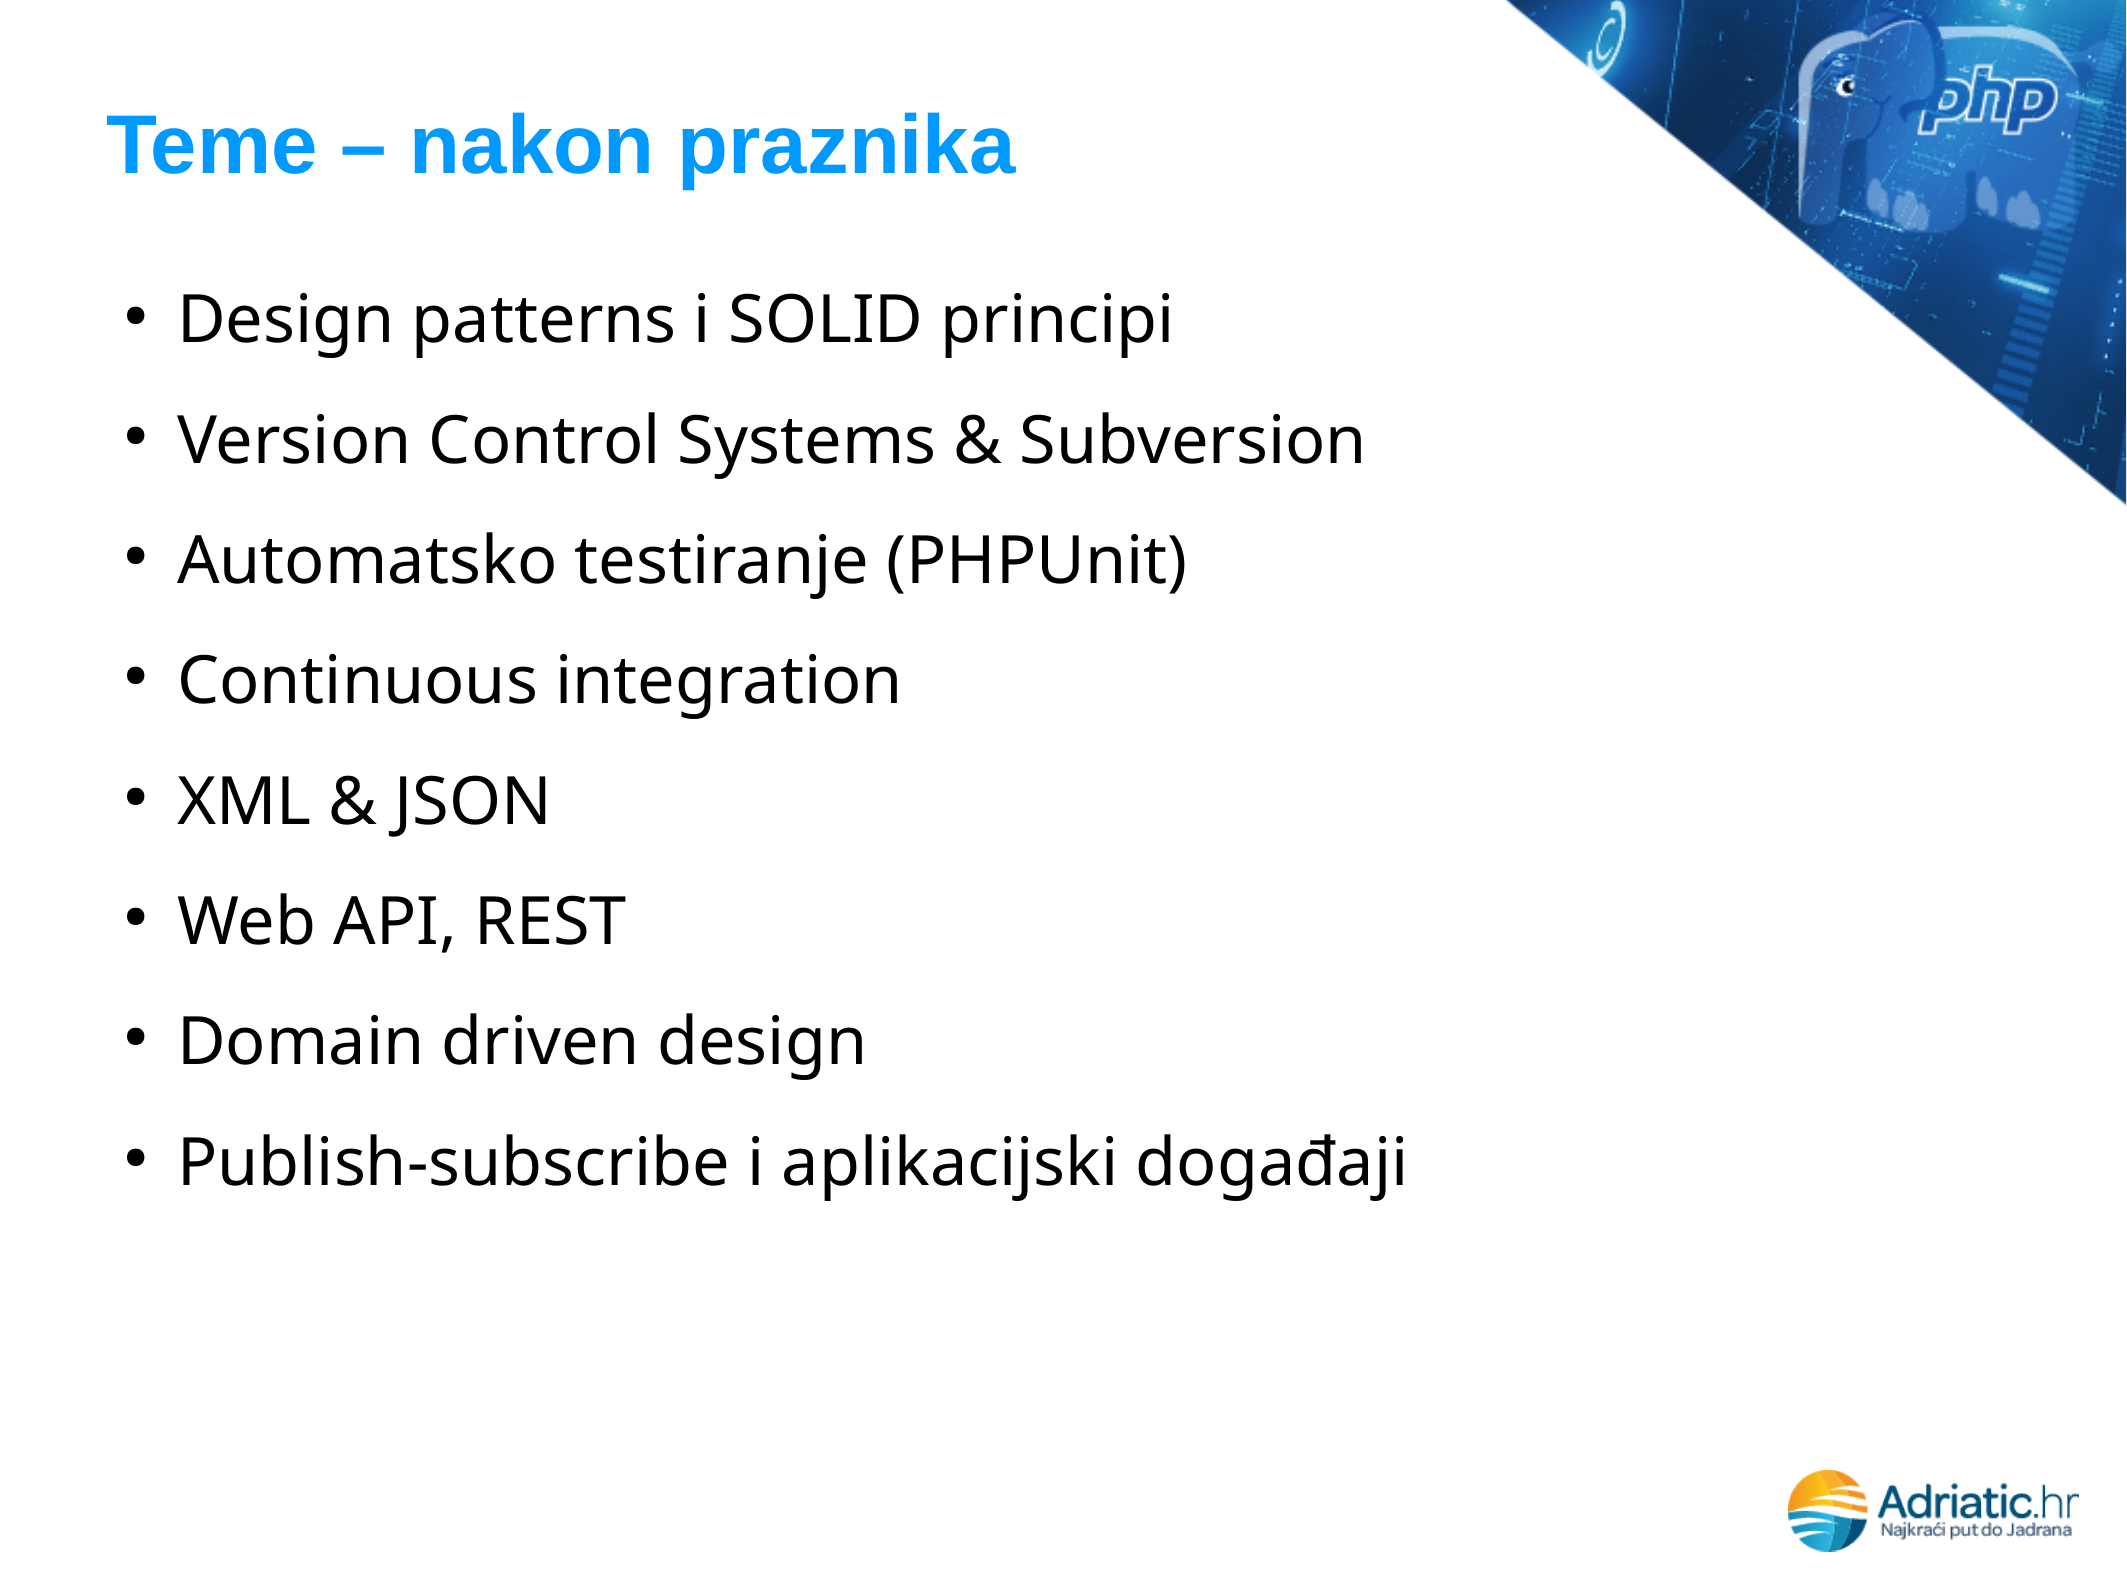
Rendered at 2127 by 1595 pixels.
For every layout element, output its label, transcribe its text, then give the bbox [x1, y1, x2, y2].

picture [1505, 0, 2127, 625]
picture [1788, 1470, 2079, 1552]
title Teme – nakon praznika [106, 70, 1630, 219]
list Design patterns i SOLID principi Version Control Systems & Subversion Automatsko testiranje (PHPUnit) Continuous integration XML & JSON Web API, REST Domain driven design Publish-subscribe i aplikacijski događaji [106, 271, 2020, 1453]
